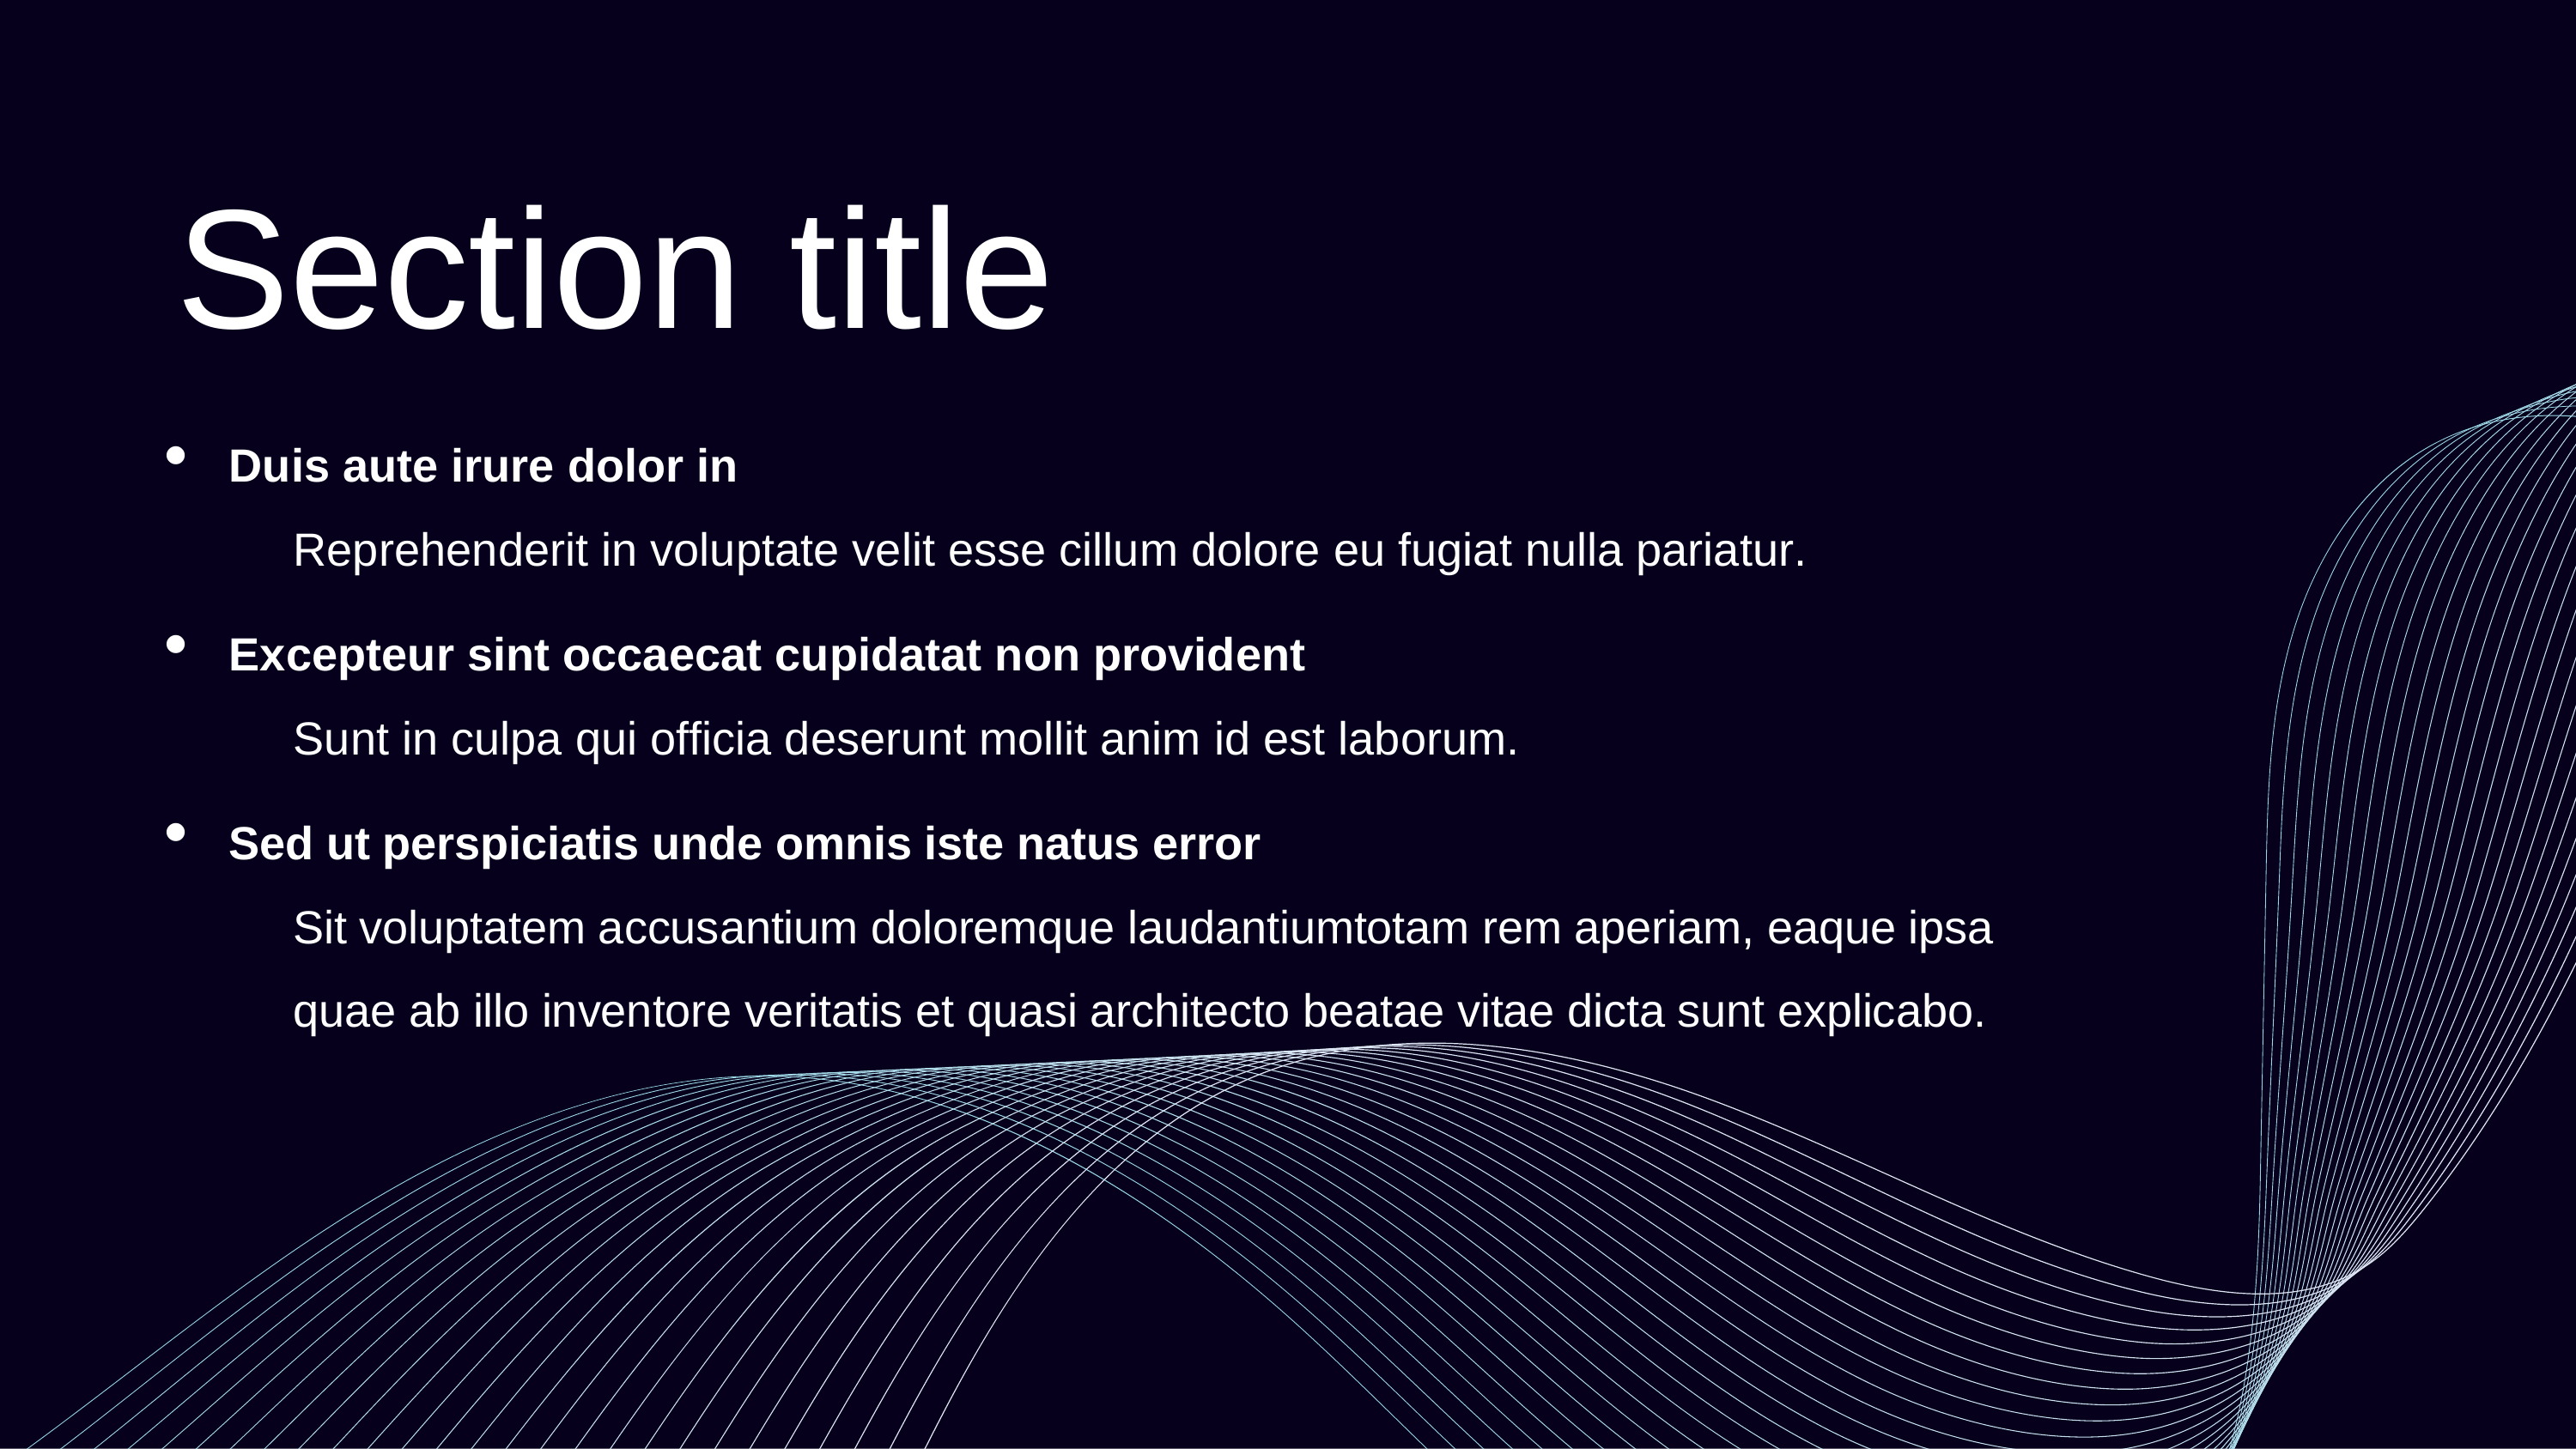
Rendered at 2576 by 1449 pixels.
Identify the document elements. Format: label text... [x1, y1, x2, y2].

list Duis aute irure dolor in Reprehenderit in voluptate velit esse cillum dolore eu fugiat nulla pariatur. Excepteur sint occaecat cupidatat non provident Sunt in culpa qui officia deserunt mollit anim id est laborum. Sed ut perspiciatis unde omnis iste natus error Sit voluptatem accusantium doloremque laudantiumtotam rem aperiam, eaque ipsa quae ab illo inventore veritatis et quasi architecto beatae vitae dicta sunt explicabo. [161, 386, 2079, 1120]
title Section title [174, 156, 2098, 365]
